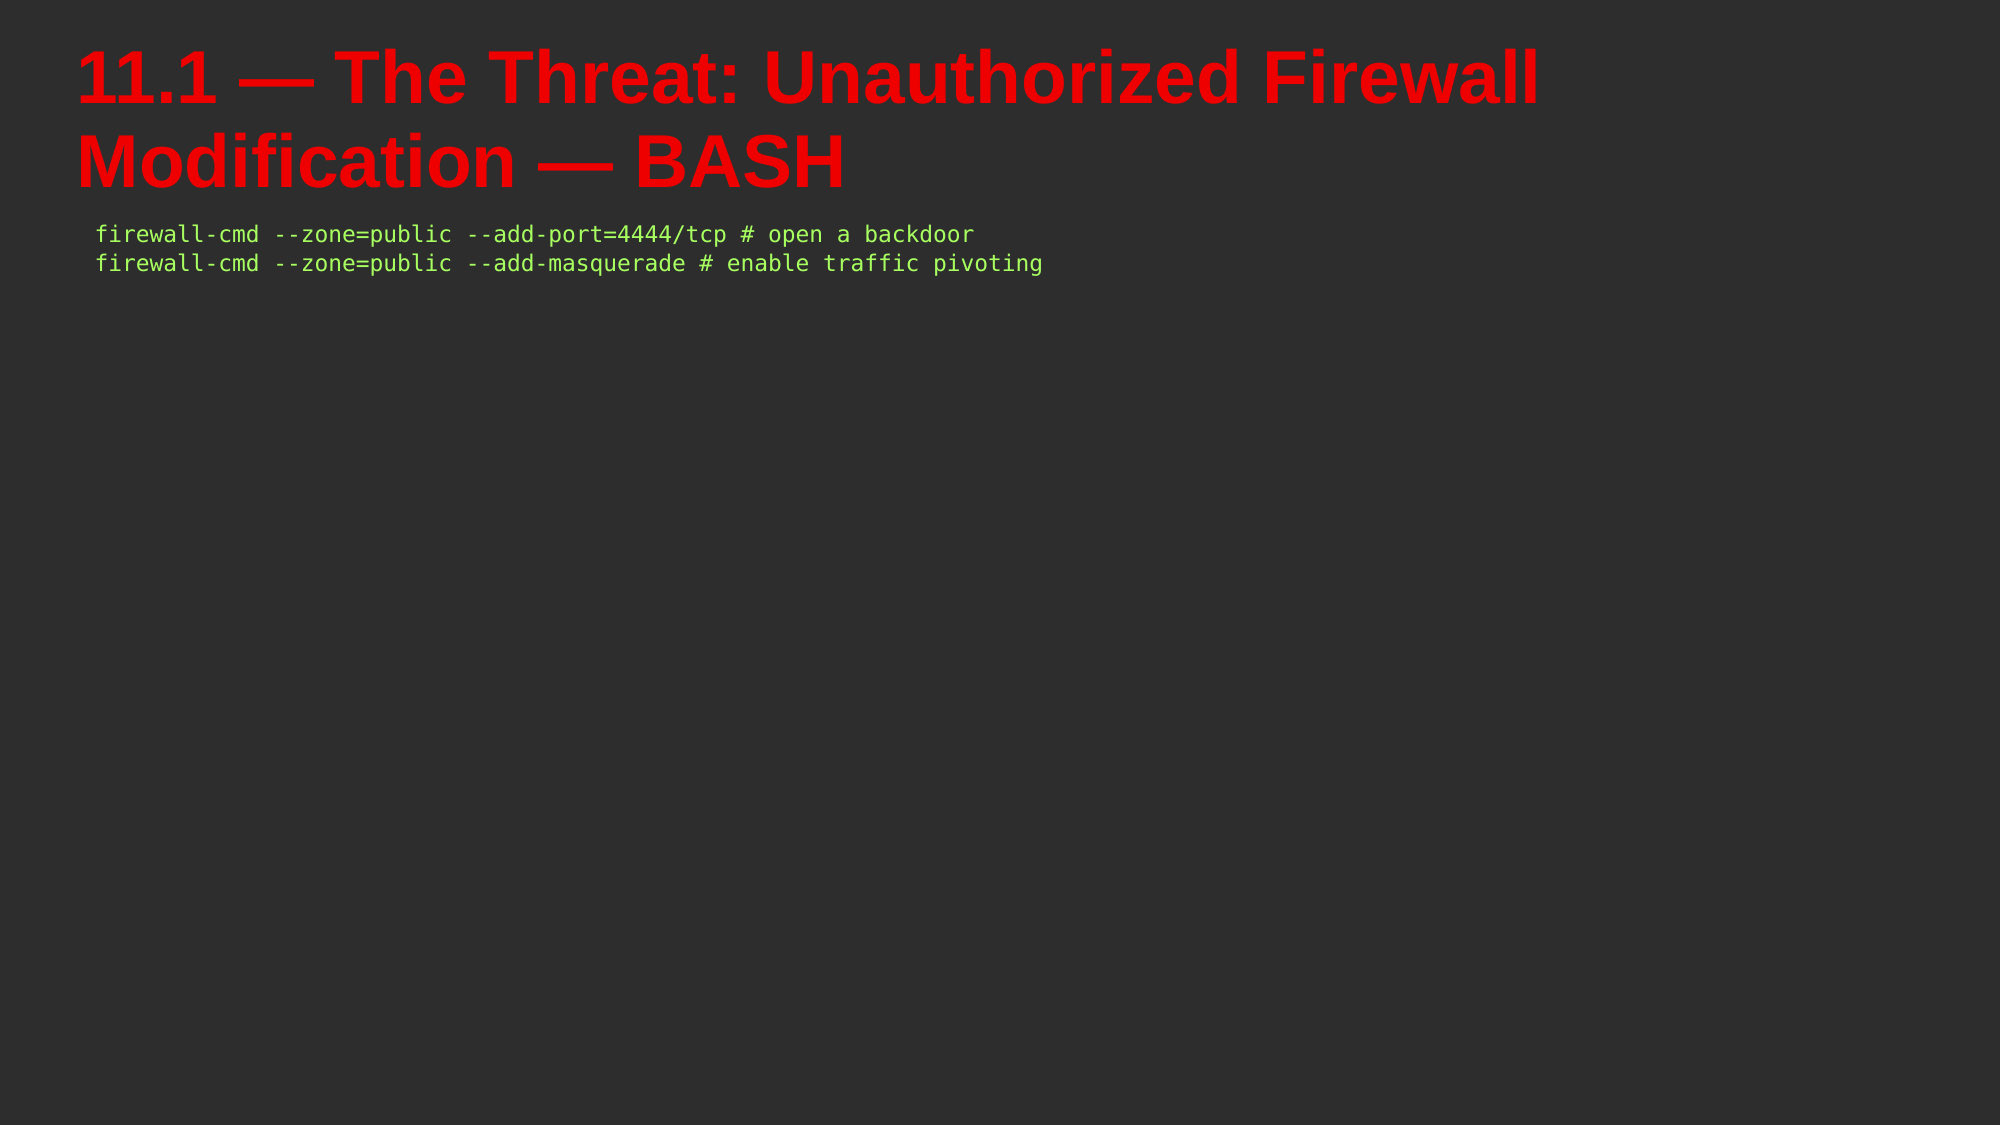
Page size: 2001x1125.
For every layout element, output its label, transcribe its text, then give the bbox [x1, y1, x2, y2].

text_box 11.1 — The Threat: Unauthorized Firewall Modification — BASH [59, 23, 1942, 178]
text_box firewall-cmd --zone=public --add-port=4444/tcp # open a backdoor firewall-cmd --zone=public --add-masquerade # enable traffic pivoting [59, 194, 1942, 1093]
